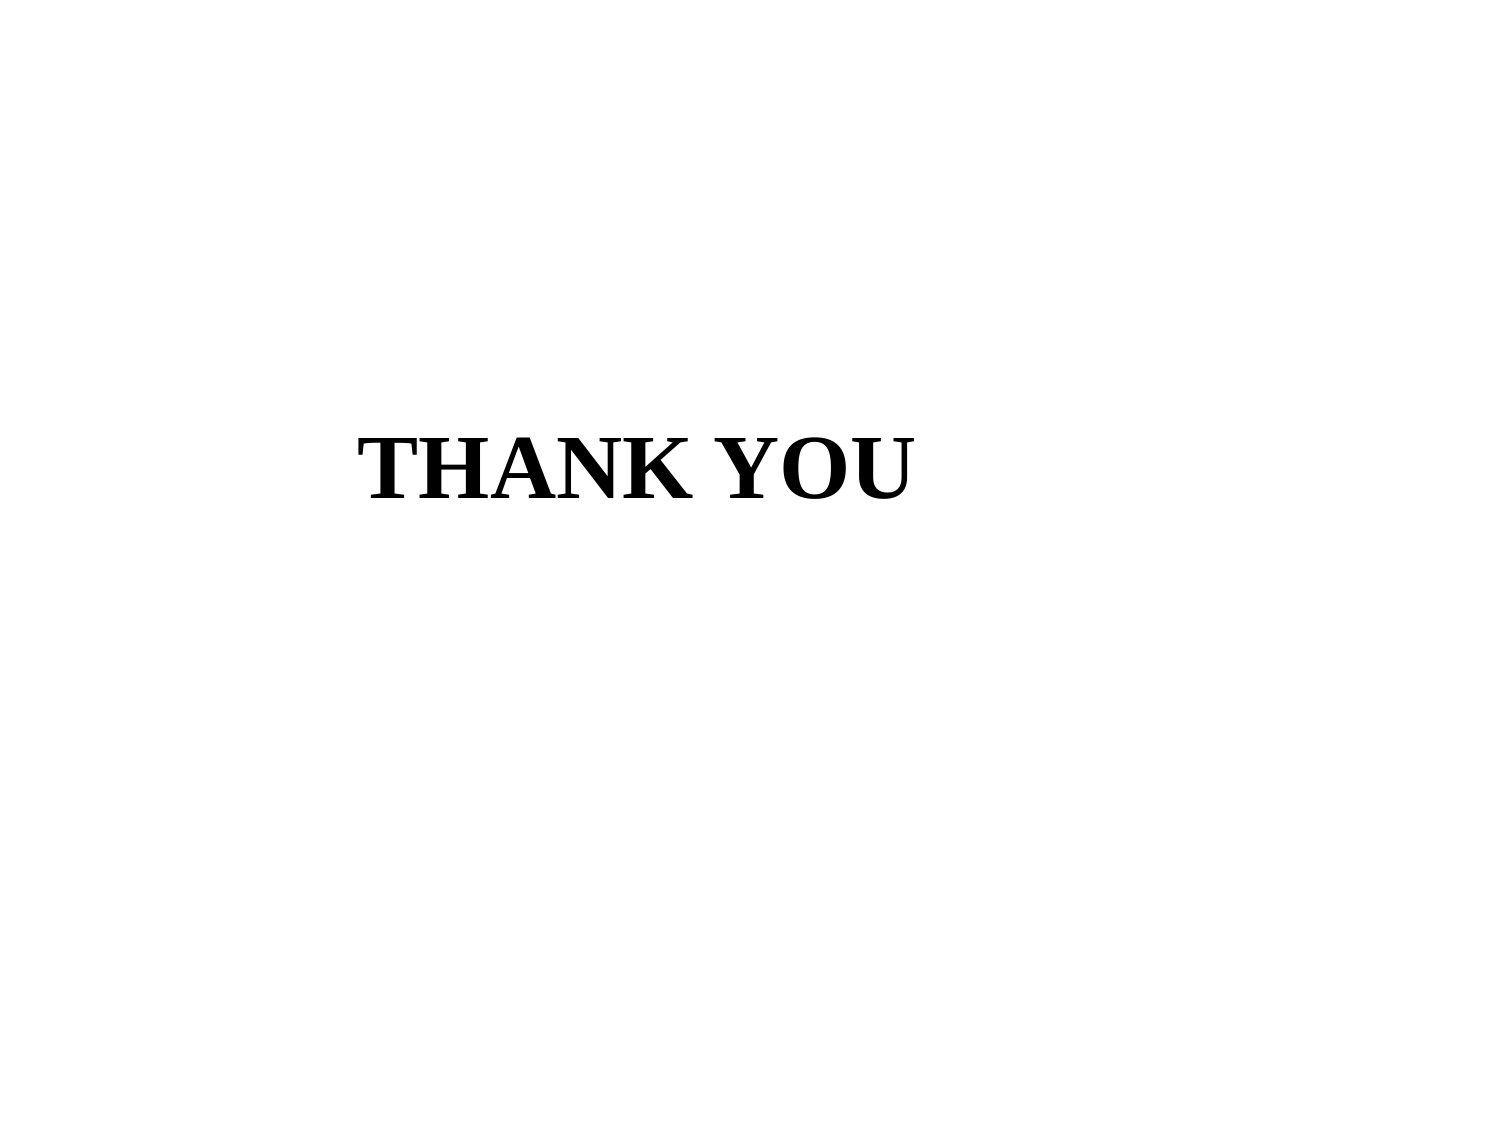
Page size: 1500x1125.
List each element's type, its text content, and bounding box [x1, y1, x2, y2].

text_box THANK YOU [324, 399, 950, 525]
